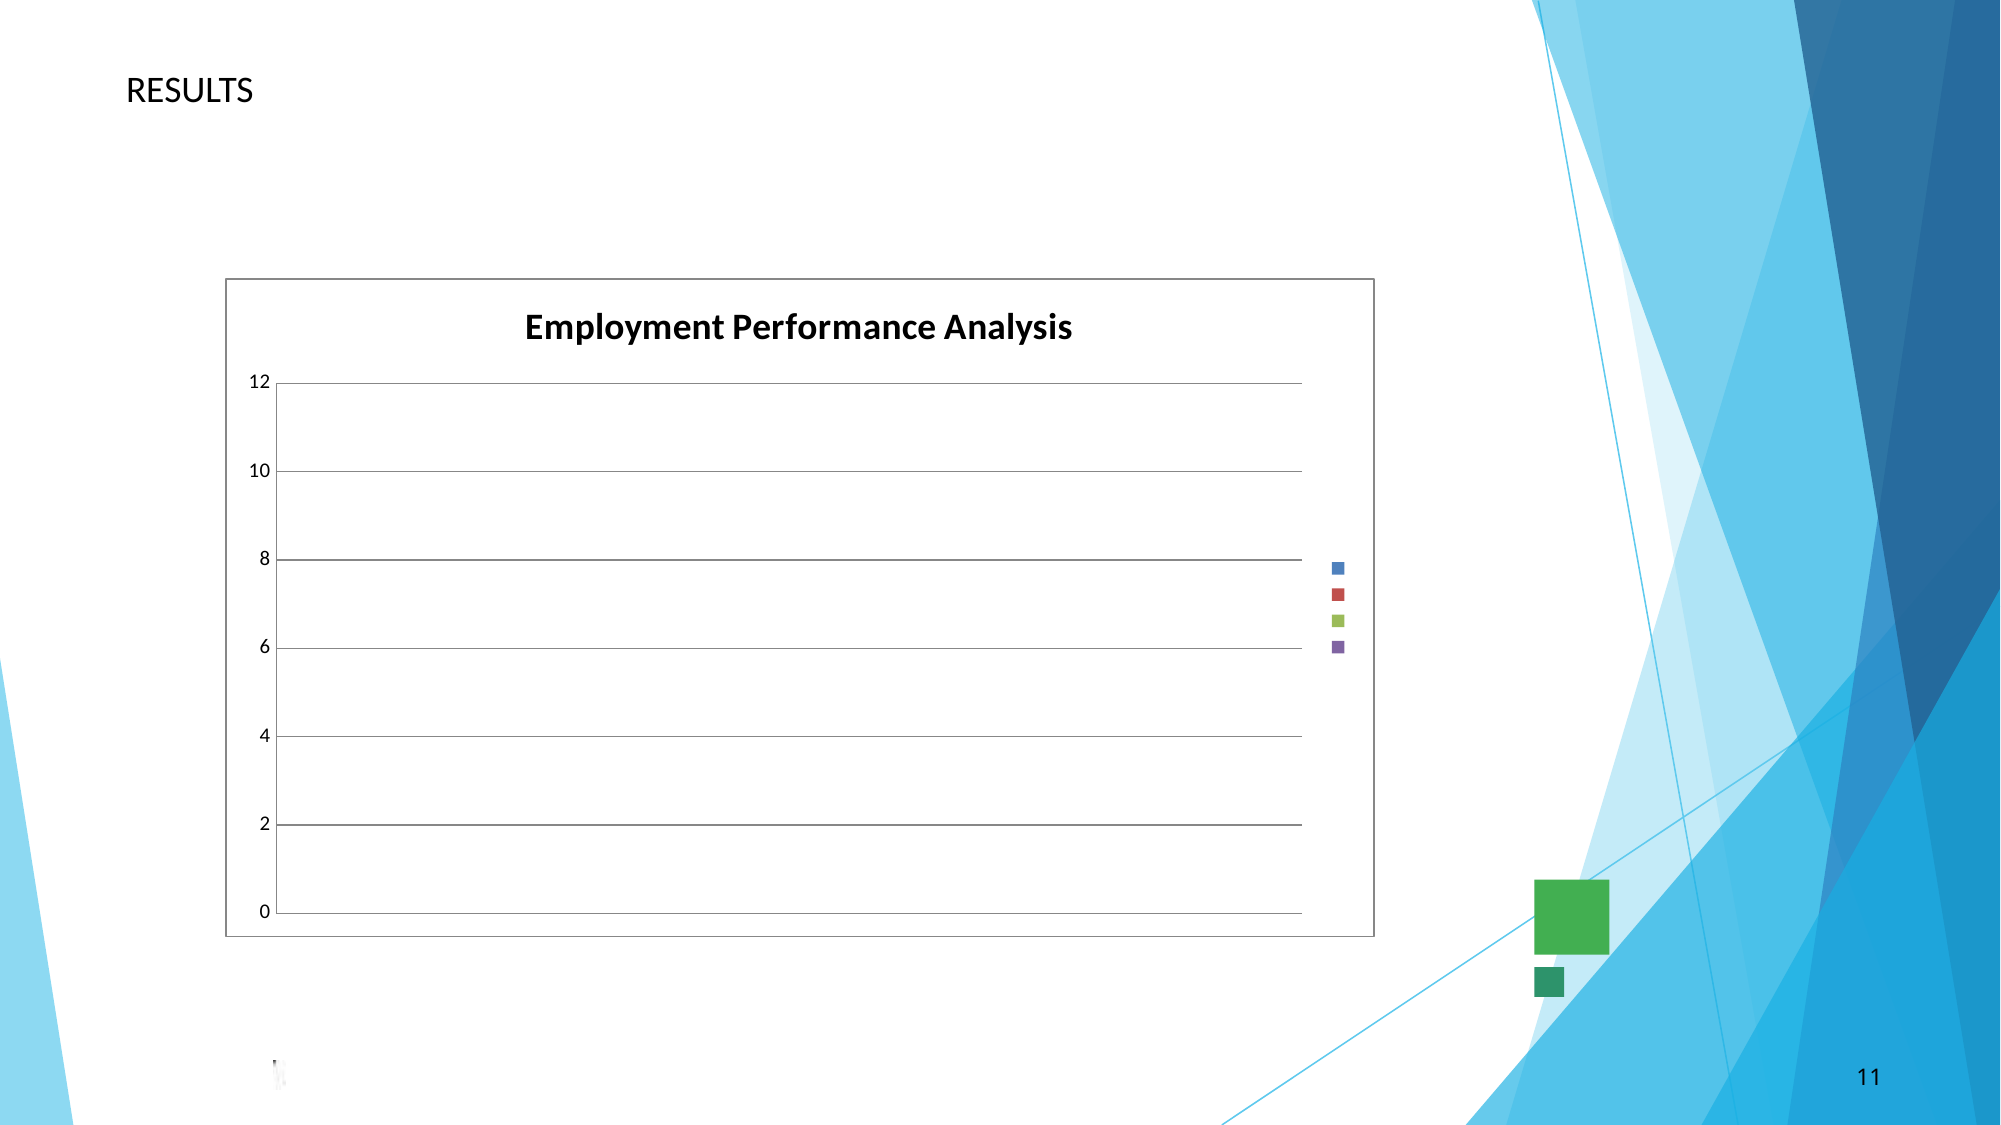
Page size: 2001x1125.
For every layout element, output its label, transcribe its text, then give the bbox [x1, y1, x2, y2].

text_box [1534, 879, 1610, 955]
text_box [1534, 967, 1565, 997]
picture [273, 1060, 286, 1091]
text_box <number> [1849, 1061, 1888, 1095]
title RESULTS [123, 63, 524, 254]
chart [225, 278, 1375, 938]
